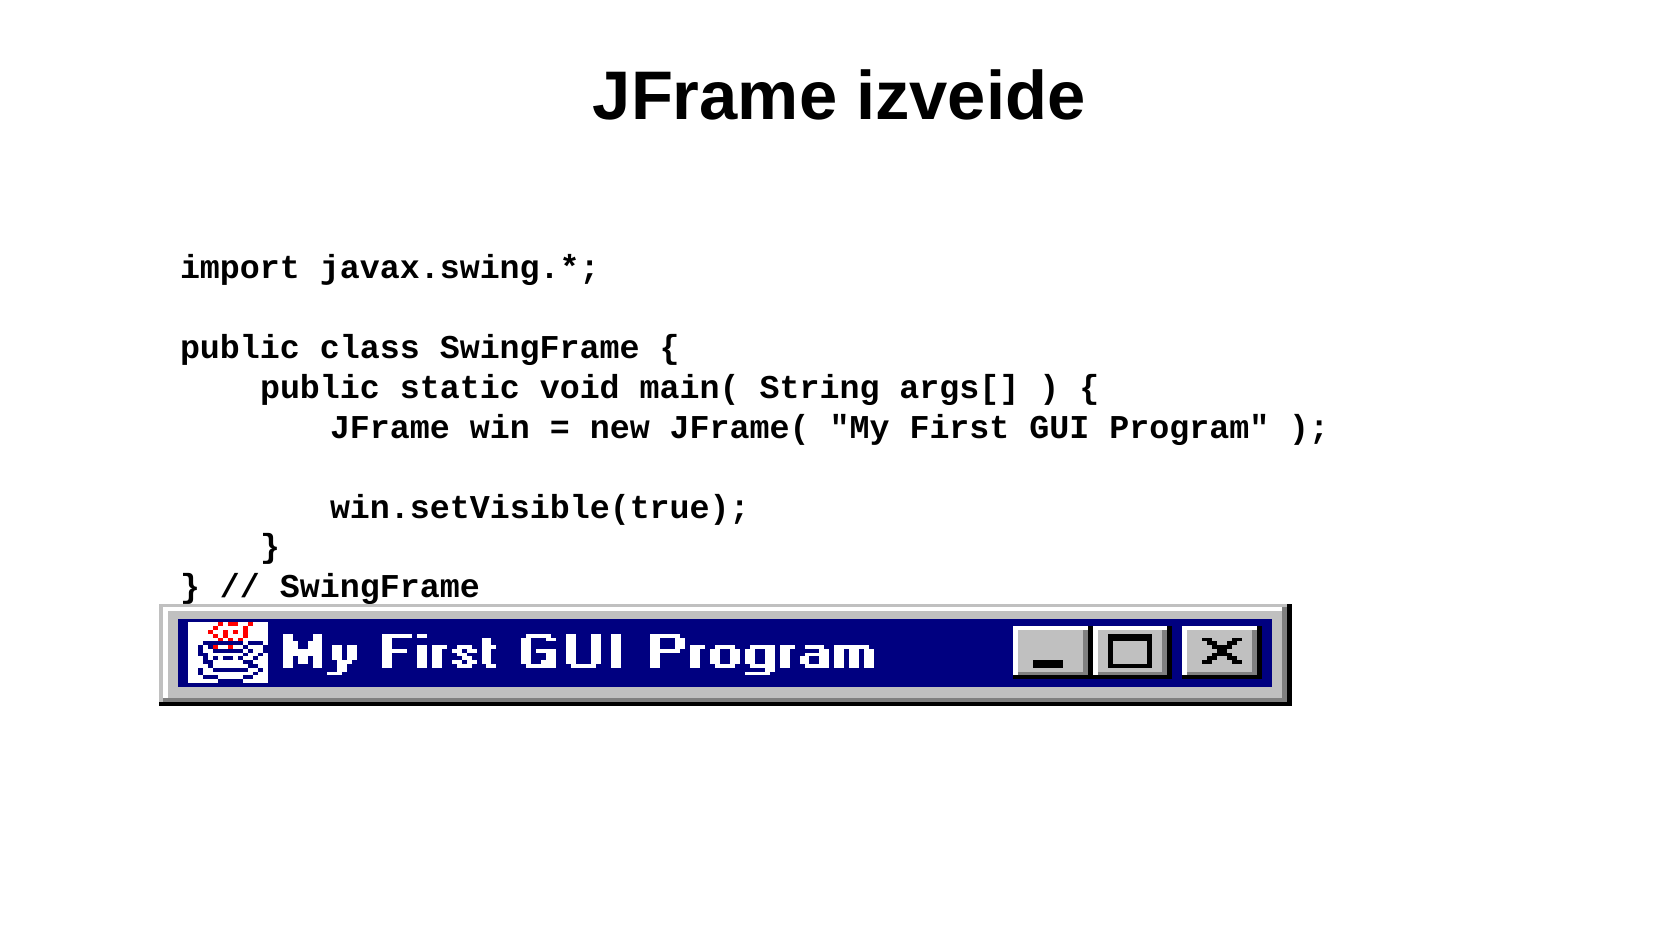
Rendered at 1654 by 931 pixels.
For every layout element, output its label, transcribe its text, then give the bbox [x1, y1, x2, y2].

picture [159, 604, 1292, 706]
title JFrame izveide [82, 37, 1571, 147]
text_box import javax.swing.*; public class SwingFrame { public static void main( String args[] ) { JFrame win = new JFrame( "My First GUI Program" ); win.setVisible(true); } } // SwingFrame [165, 237, 1345, 613]
